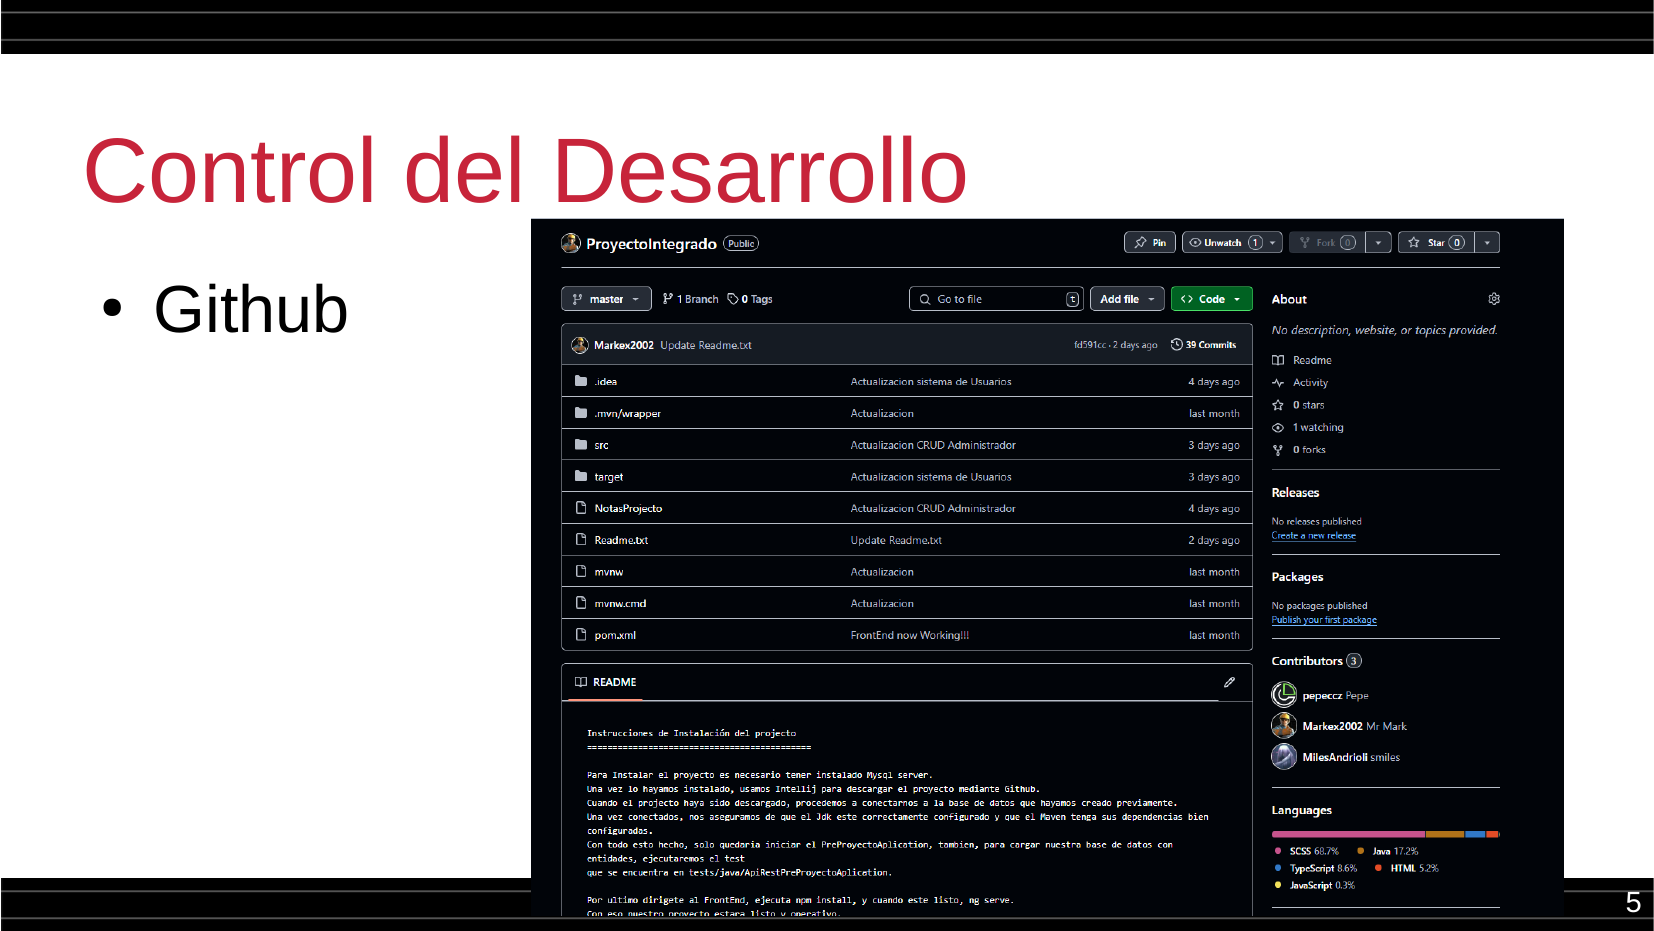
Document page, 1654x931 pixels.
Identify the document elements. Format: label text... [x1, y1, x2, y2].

list Github [1564, 271, 1571, 758]
list Github [82, 271, 531, 758]
title Control del Desarrollo [82, 92, 1571, 249]
picture [1, 0, 1654, 54]
picture [1, 218, 1654, 931]
